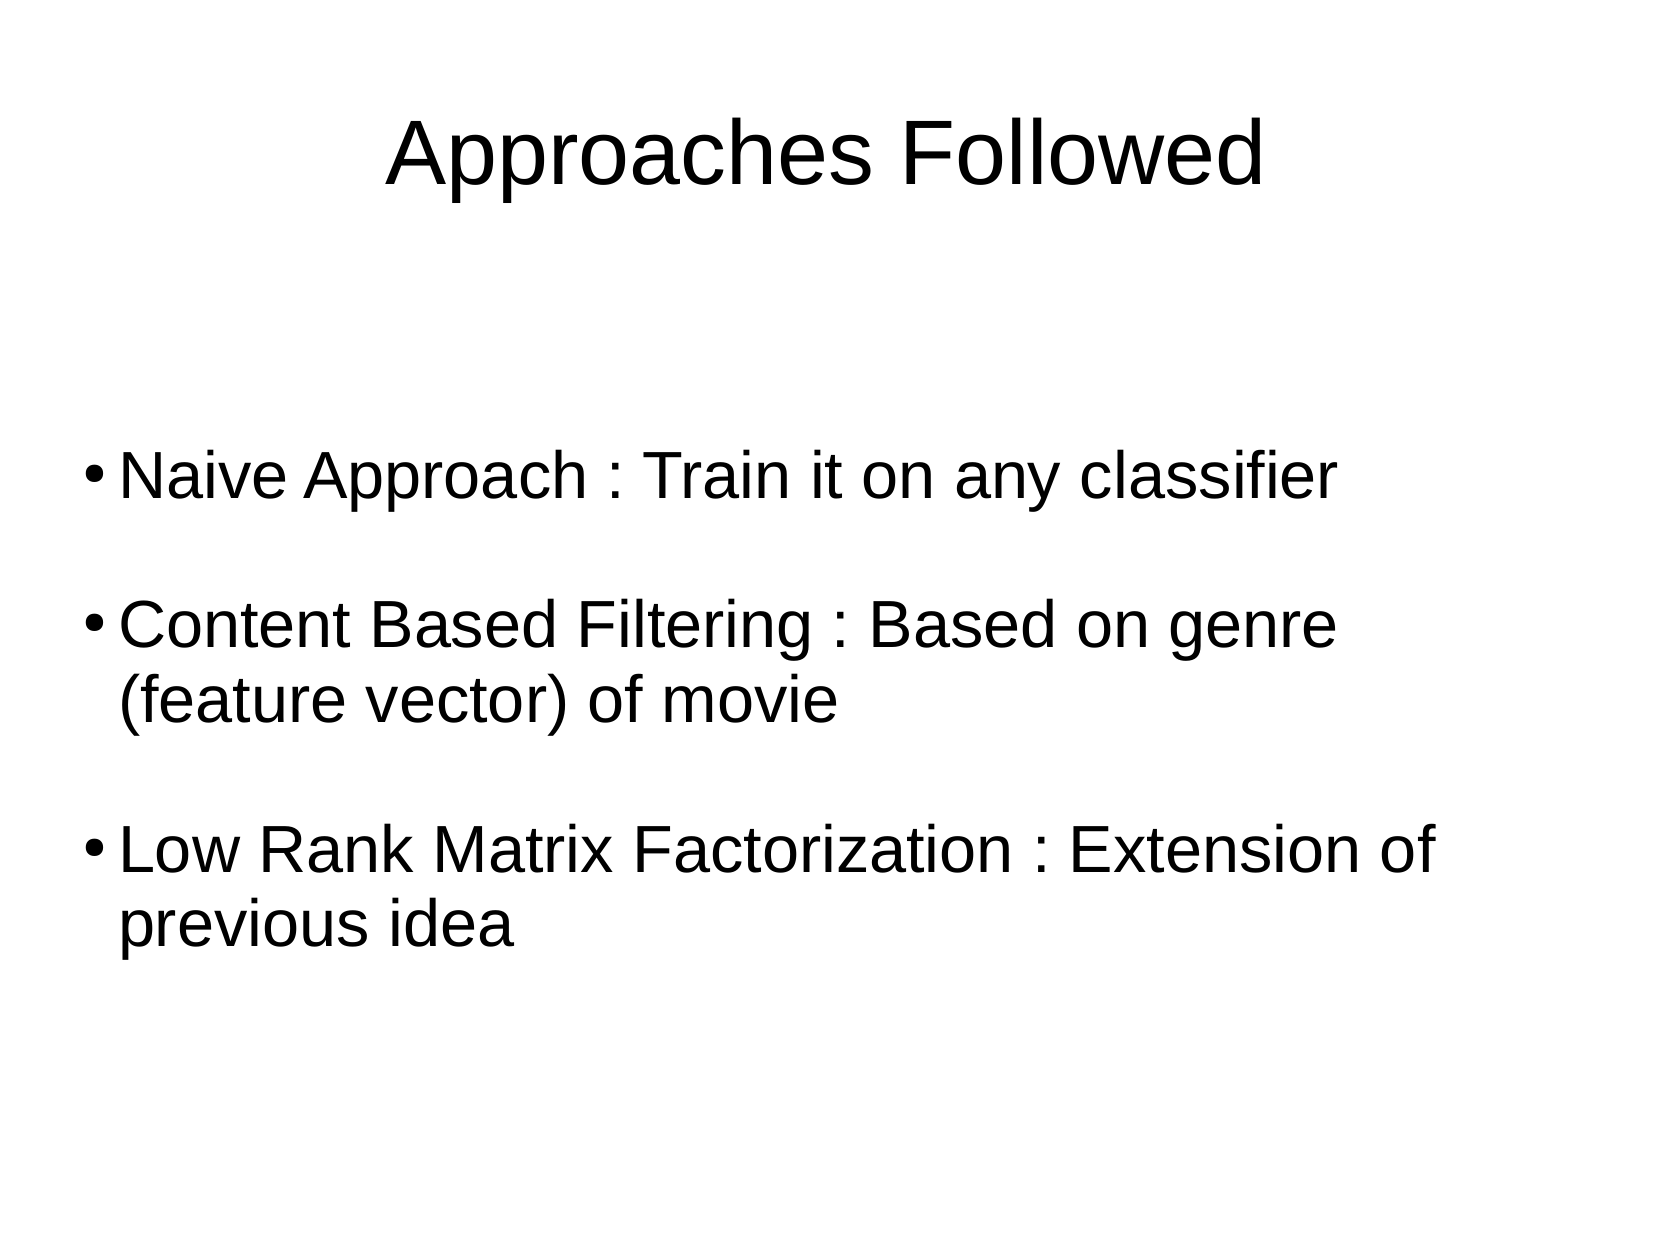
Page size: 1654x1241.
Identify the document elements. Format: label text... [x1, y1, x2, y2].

subtitle Naive Approach : Train it on any classifier Content Based Filtering : Based on genre (feature vector) of movie Low Rank Matrix Factorization : Extension of previous idea [82, 290, 1571, 1109]
title Approaches Followed [82, 49, 1571, 257]
